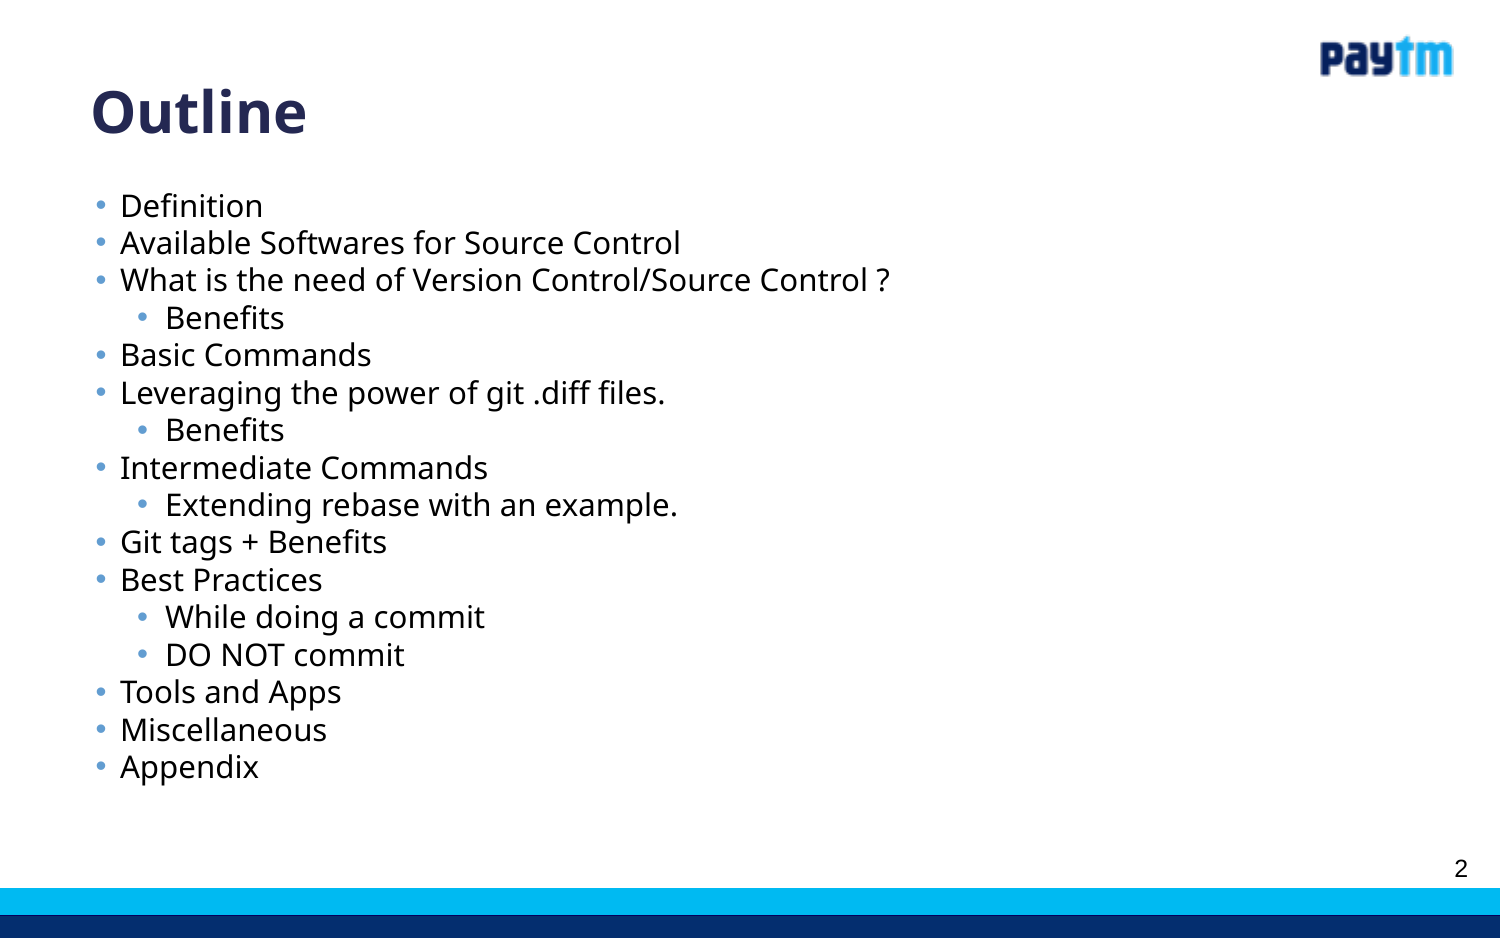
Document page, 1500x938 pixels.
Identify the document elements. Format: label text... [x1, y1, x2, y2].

list Definition Available Softwares for Source Control What is the need of Version Control/Source Control ? Benefits Basic Commands Leveraging the power of git .diff files. Benefits Intermediate Commands Extending rebase with an example. Git tags + Benefits Best Practices While doing a commit DO NOT commit Tools and Apps Miscellaneous Appendix [75, 178, 1425, 845]
picture [0, 916, 1500, 938]
slide_number 1 [1383, 845, 1484, 891]
picture [1319, 33, 1456, 79]
title Outline [75, 42, 1425, 178]
